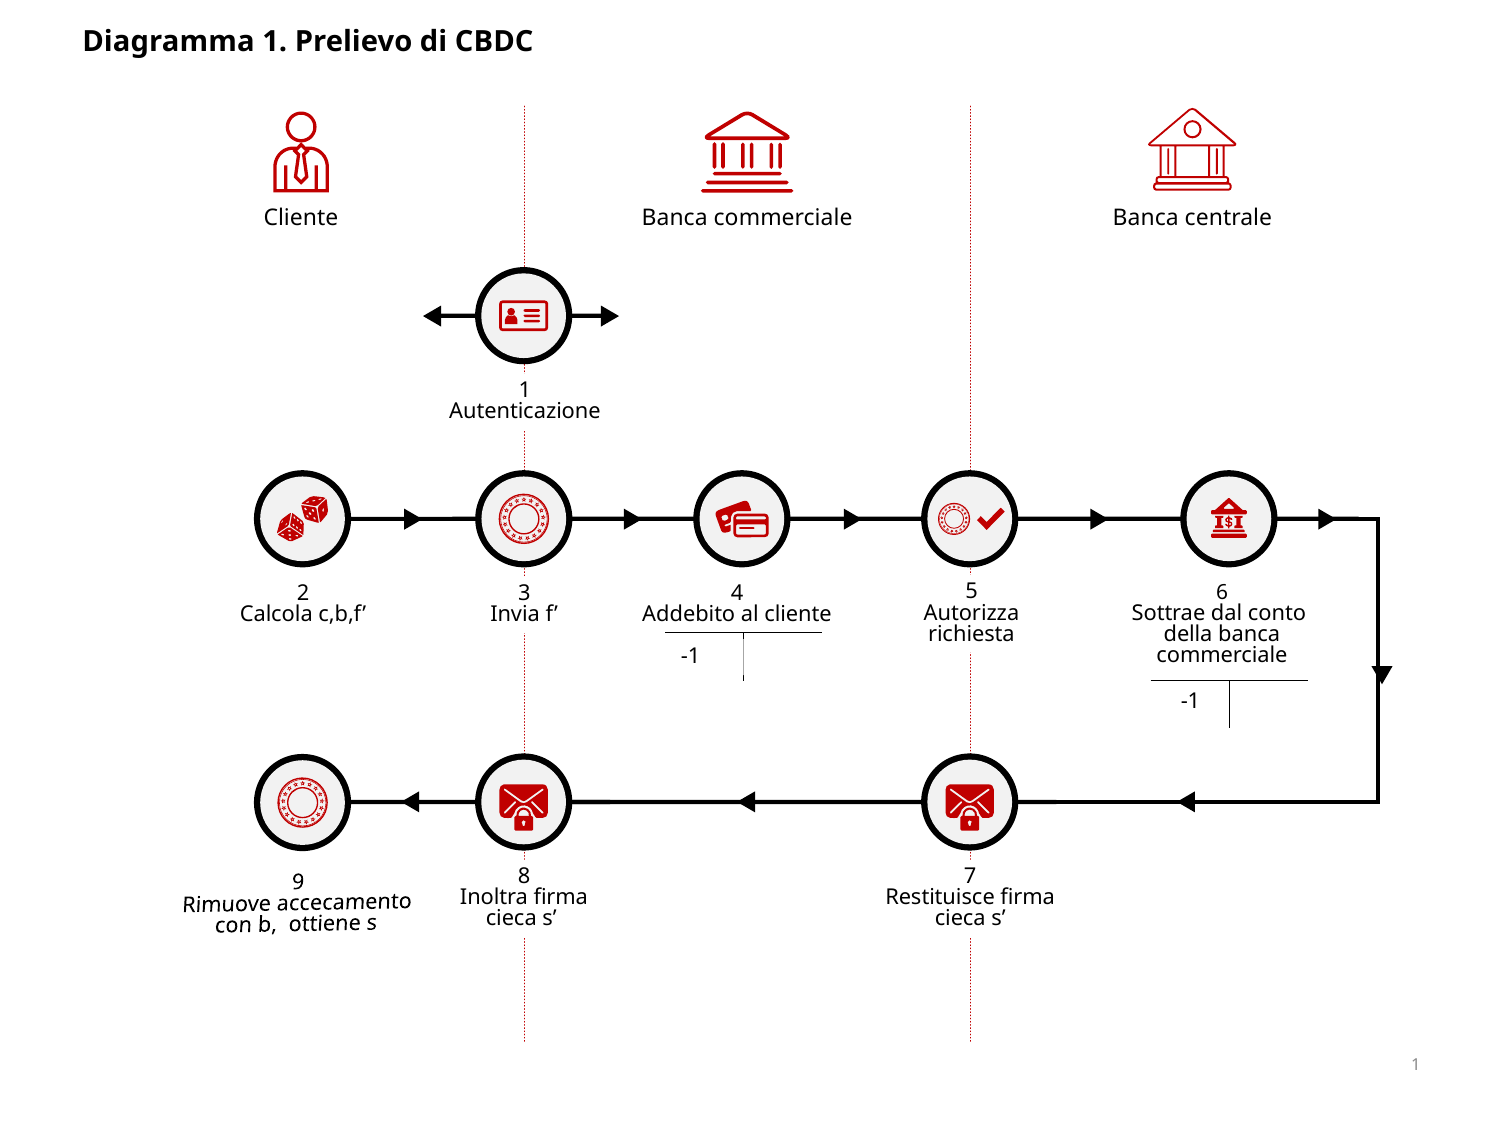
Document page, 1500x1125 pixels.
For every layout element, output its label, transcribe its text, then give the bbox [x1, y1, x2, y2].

text_box [769, 142, 774, 169]
text_box Banca commerciale [602, 200, 893, 238]
text_box [843, 508, 862, 530]
text_box <number> [1379, 1044, 1436, 1085]
text_box 4 Addebito al cliente [600, 576, 874, 634]
text_box [712, 142, 717, 169]
text_box 2 Calcola c,b,f’ [201, 576, 406, 634]
text_box [1371, 666, 1393, 685]
text_box [721, 142, 725, 169]
text_box [475, 267, 573, 365]
text_box 1 Autenticazione [412, 373, 638, 431]
text_box [1180, 804, 1195, 813]
text_box [693, 470, 791, 568]
text_box [423, 305, 442, 327]
text_box [273, 111, 329, 193]
text_box 6 Sottrae dal conto della banca commerciale [1093, 576, 1351, 675]
text_box 3 Invia f’ [422, 576, 600, 634]
text_box [741, 142, 745, 169]
text_box [1180, 470, 1278, 568]
text_box [921, 753, 1019, 851]
text_box [475, 753, 573, 851]
text_box -1 [637, 639, 744, 676]
text_box [475, 470, 573, 568]
text_box [737, 791, 756, 813]
text_box 7 Restituisce firma cieca s’ [868, 859, 1073, 938]
text_box [1180, 791, 1195, 800]
text_box Diagramma 1. Prelievo di CBDC [67, 18, 1317, 66]
text_box [404, 508, 423, 530]
text_box 5 Autorizza richiesta [893, 574, 1050, 653]
text_box [704, 111, 790, 141]
text_box [712, 171, 782, 176]
text_box 8 Inoltra firma cieca s’ [422, 859, 627, 938]
text_box [401, 791, 420, 813]
text_box [1318, 508, 1337, 530]
text_box 9 Rimuove accecamento con b, ottiene s [159, 862, 435, 946]
text_box [600, 305, 620, 327]
text_box Banca centrale [1047, 200, 1338, 238]
text_box [921, 470, 1019, 568]
text_box [623, 508, 642, 530]
text_box [1148, 107, 1237, 191]
text_box [253, 470, 352, 568]
text_box [749, 142, 754, 169]
text_box [253, 753, 352, 852]
text_box Cliente [194, 200, 408, 238]
text_box [1090, 508, 1109, 530]
text_box [705, 180, 789, 185]
text_box [778, 142, 782, 169]
text_box [700, 189, 794, 193]
text_box -1 [1153, 684, 1229, 721]
